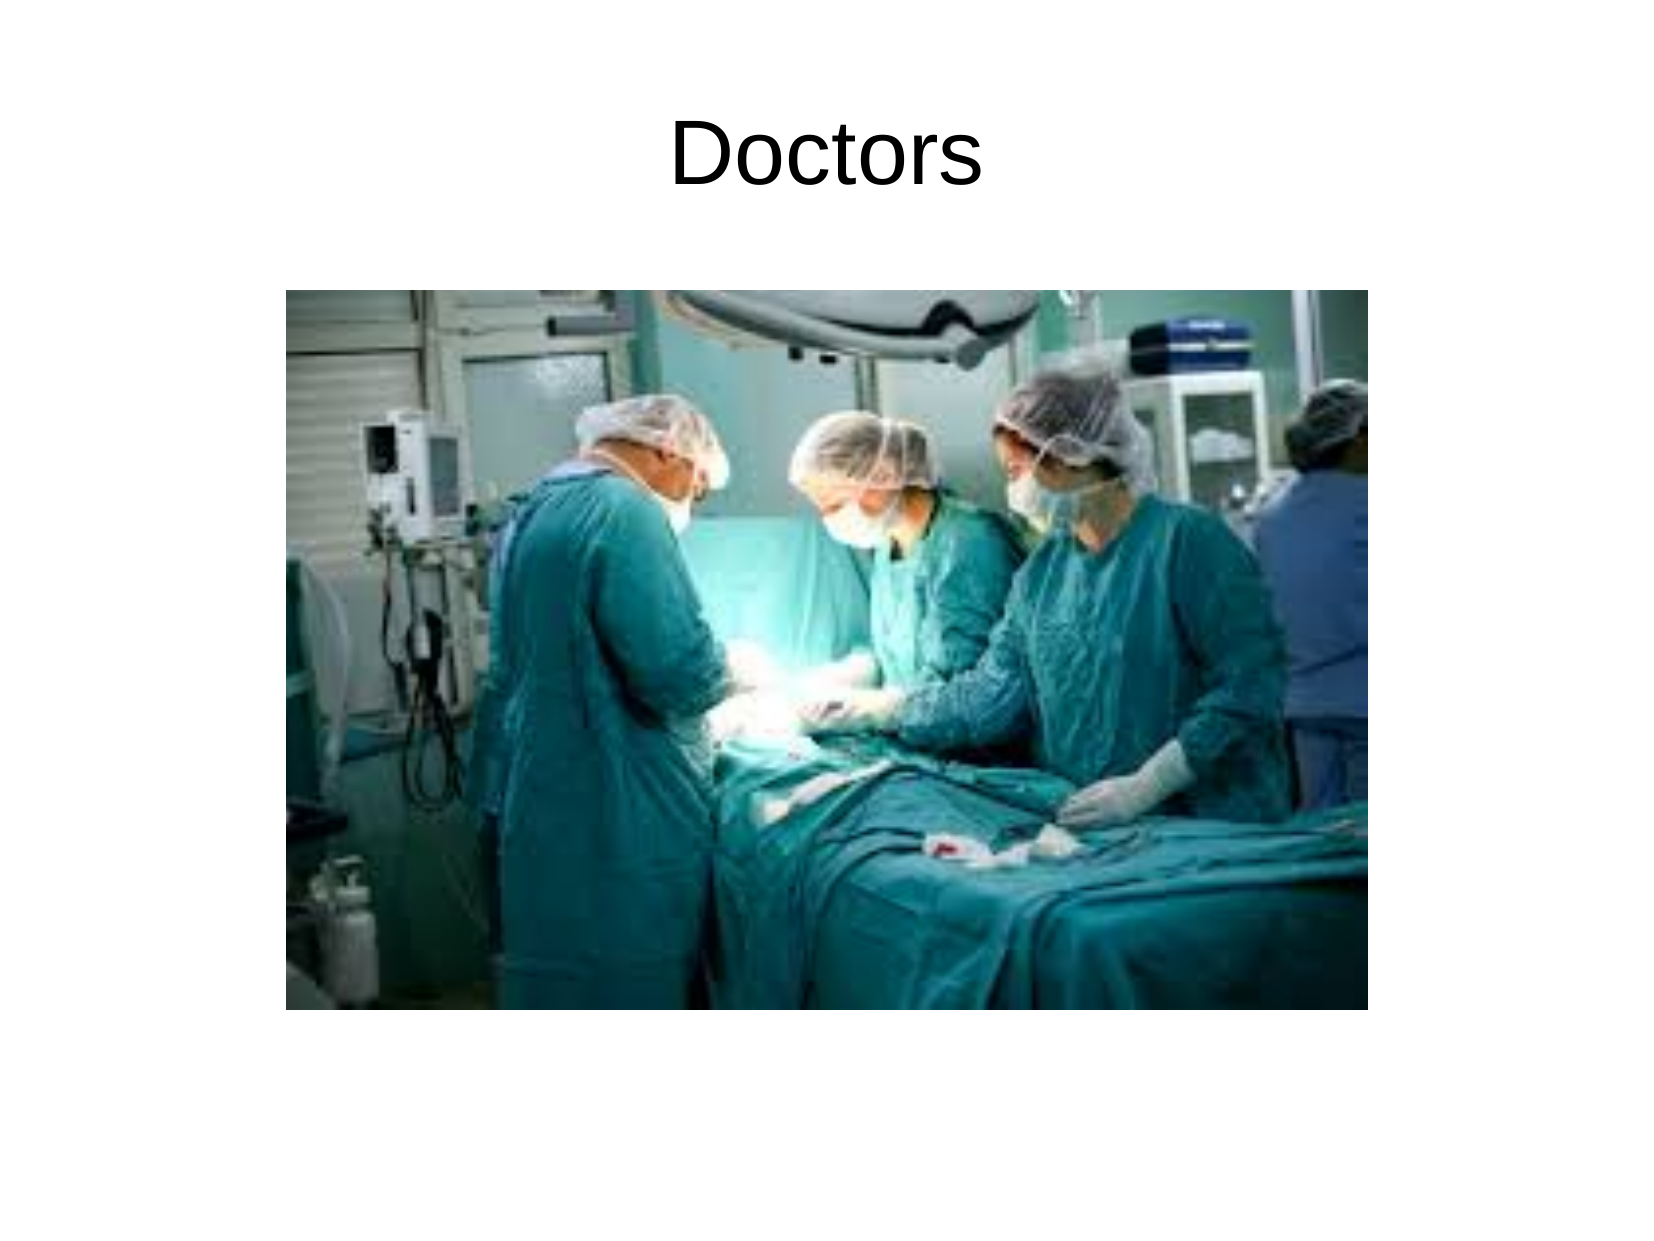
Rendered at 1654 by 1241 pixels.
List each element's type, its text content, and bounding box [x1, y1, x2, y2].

title Doctors [82, 49, 1571, 257]
picture [286, 290, 1368, 1010]
